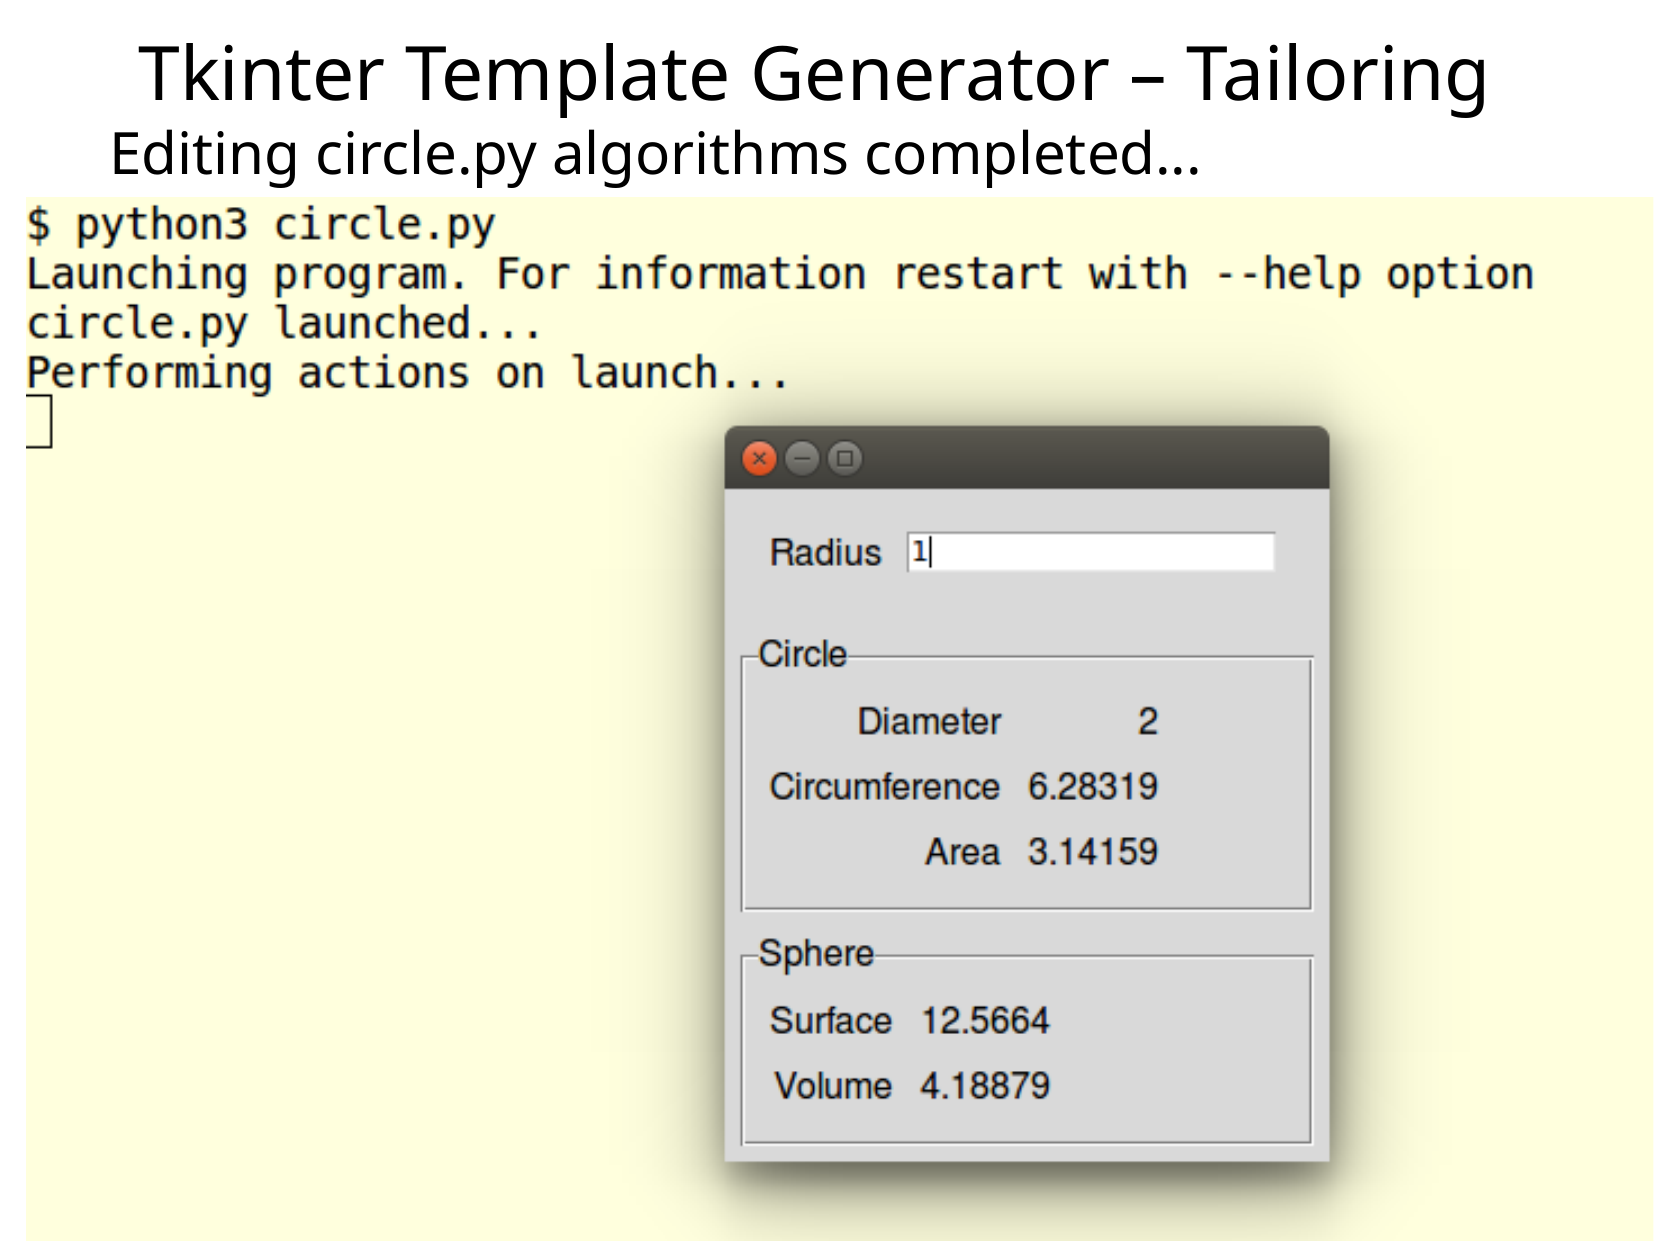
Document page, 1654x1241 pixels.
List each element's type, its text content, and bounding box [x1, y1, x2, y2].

picture [26, 197, 1654, 1241]
title Tkinter Template Generator – Tailoring [70, 7, 1560, 137]
title Editing circle.py algorithms completed... [109, 106, 1598, 197]
